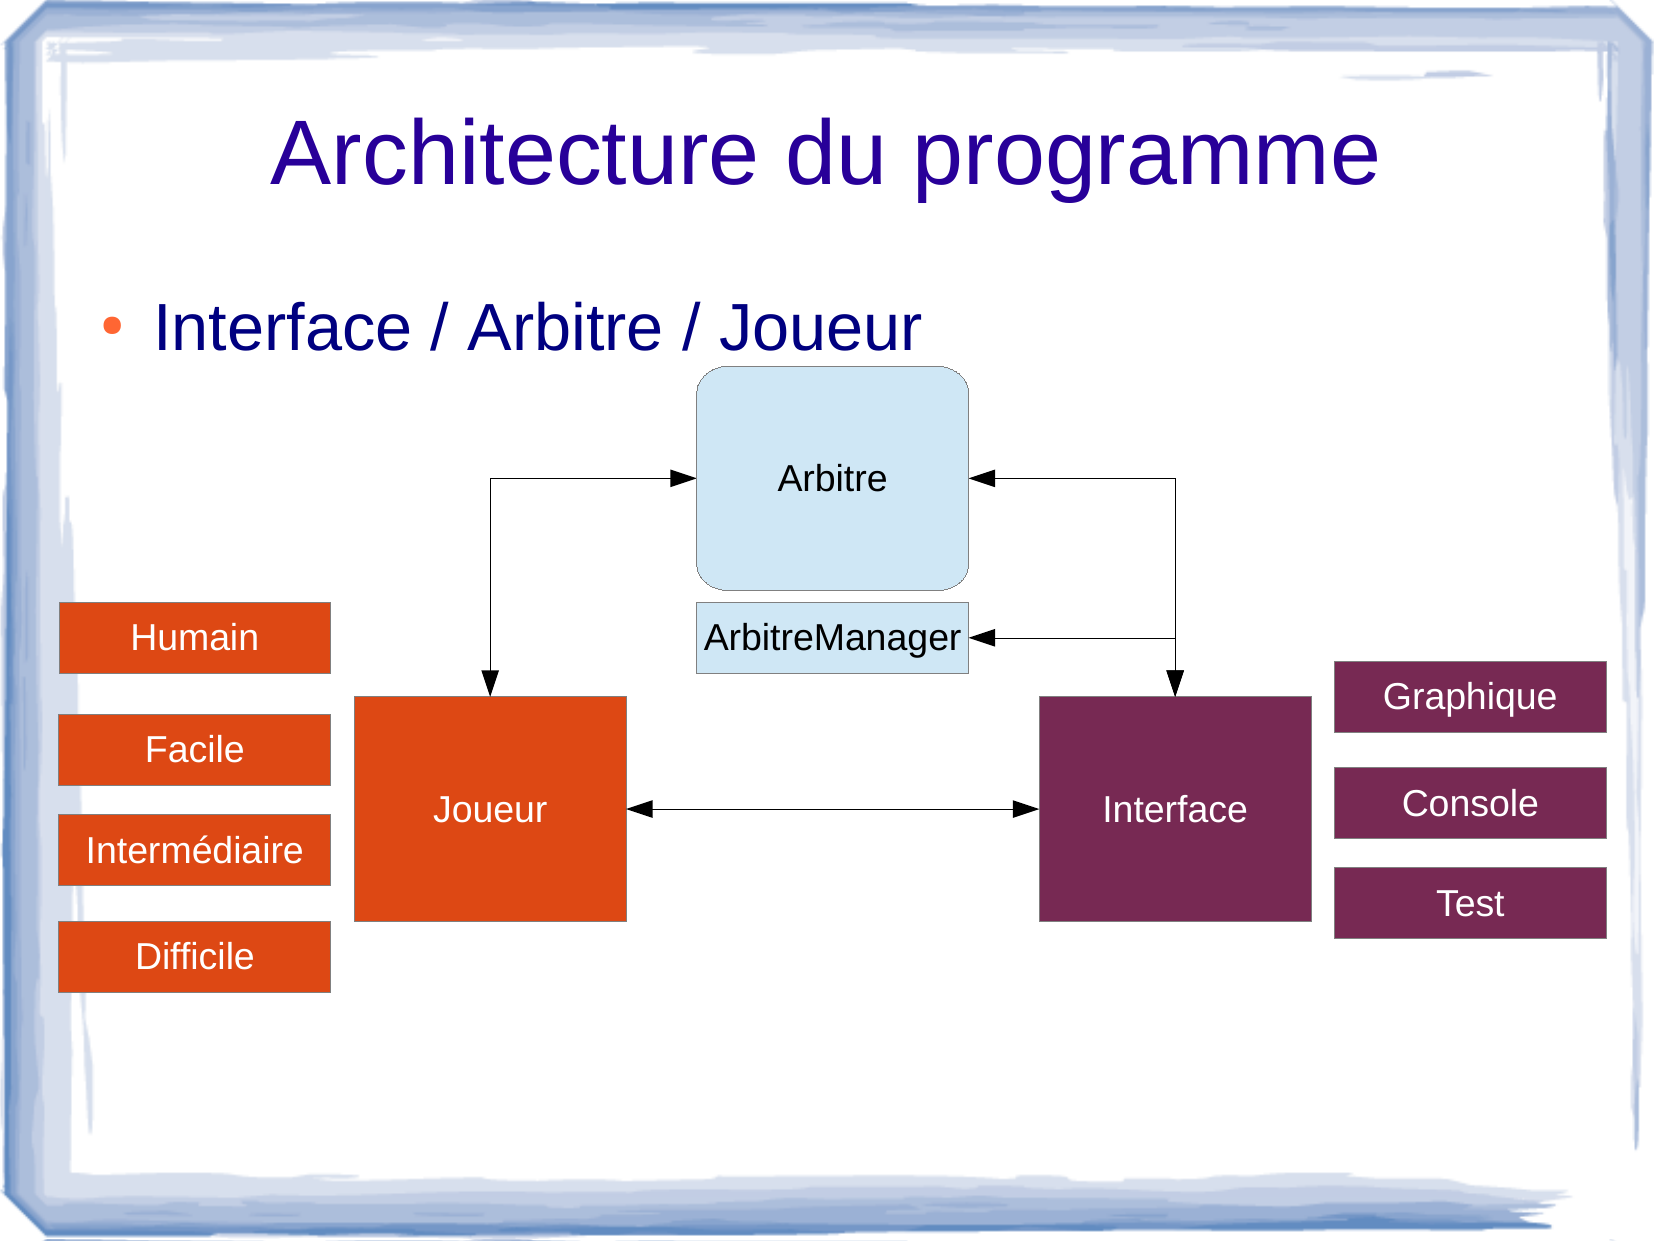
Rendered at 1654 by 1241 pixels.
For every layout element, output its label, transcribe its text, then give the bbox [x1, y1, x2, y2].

text_box Console [1334, 767, 1607, 839]
text_box ArbitreManager [696, 602, 969, 674]
title Architecture du programme [82, 49, 1571, 257]
text_box Intermédiaire [58, 814, 331, 886]
picture [0, 0, 1654, 1241]
text_box Arbitre [696, 366, 969, 591]
text_box Facile [58, 714, 331, 786]
text_box Test [1334, 867, 1607, 939]
text_box Interface [1039, 696, 1312, 922]
text_box Joueur [354, 696, 627, 922]
text_box Humain [59, 602, 331, 674]
text_box Graphique [1334, 661, 1607, 733]
list Interface / Arbitre / Joueur [82, 290, 1538, 995]
text_box Difficile [58, 921, 331, 993]
